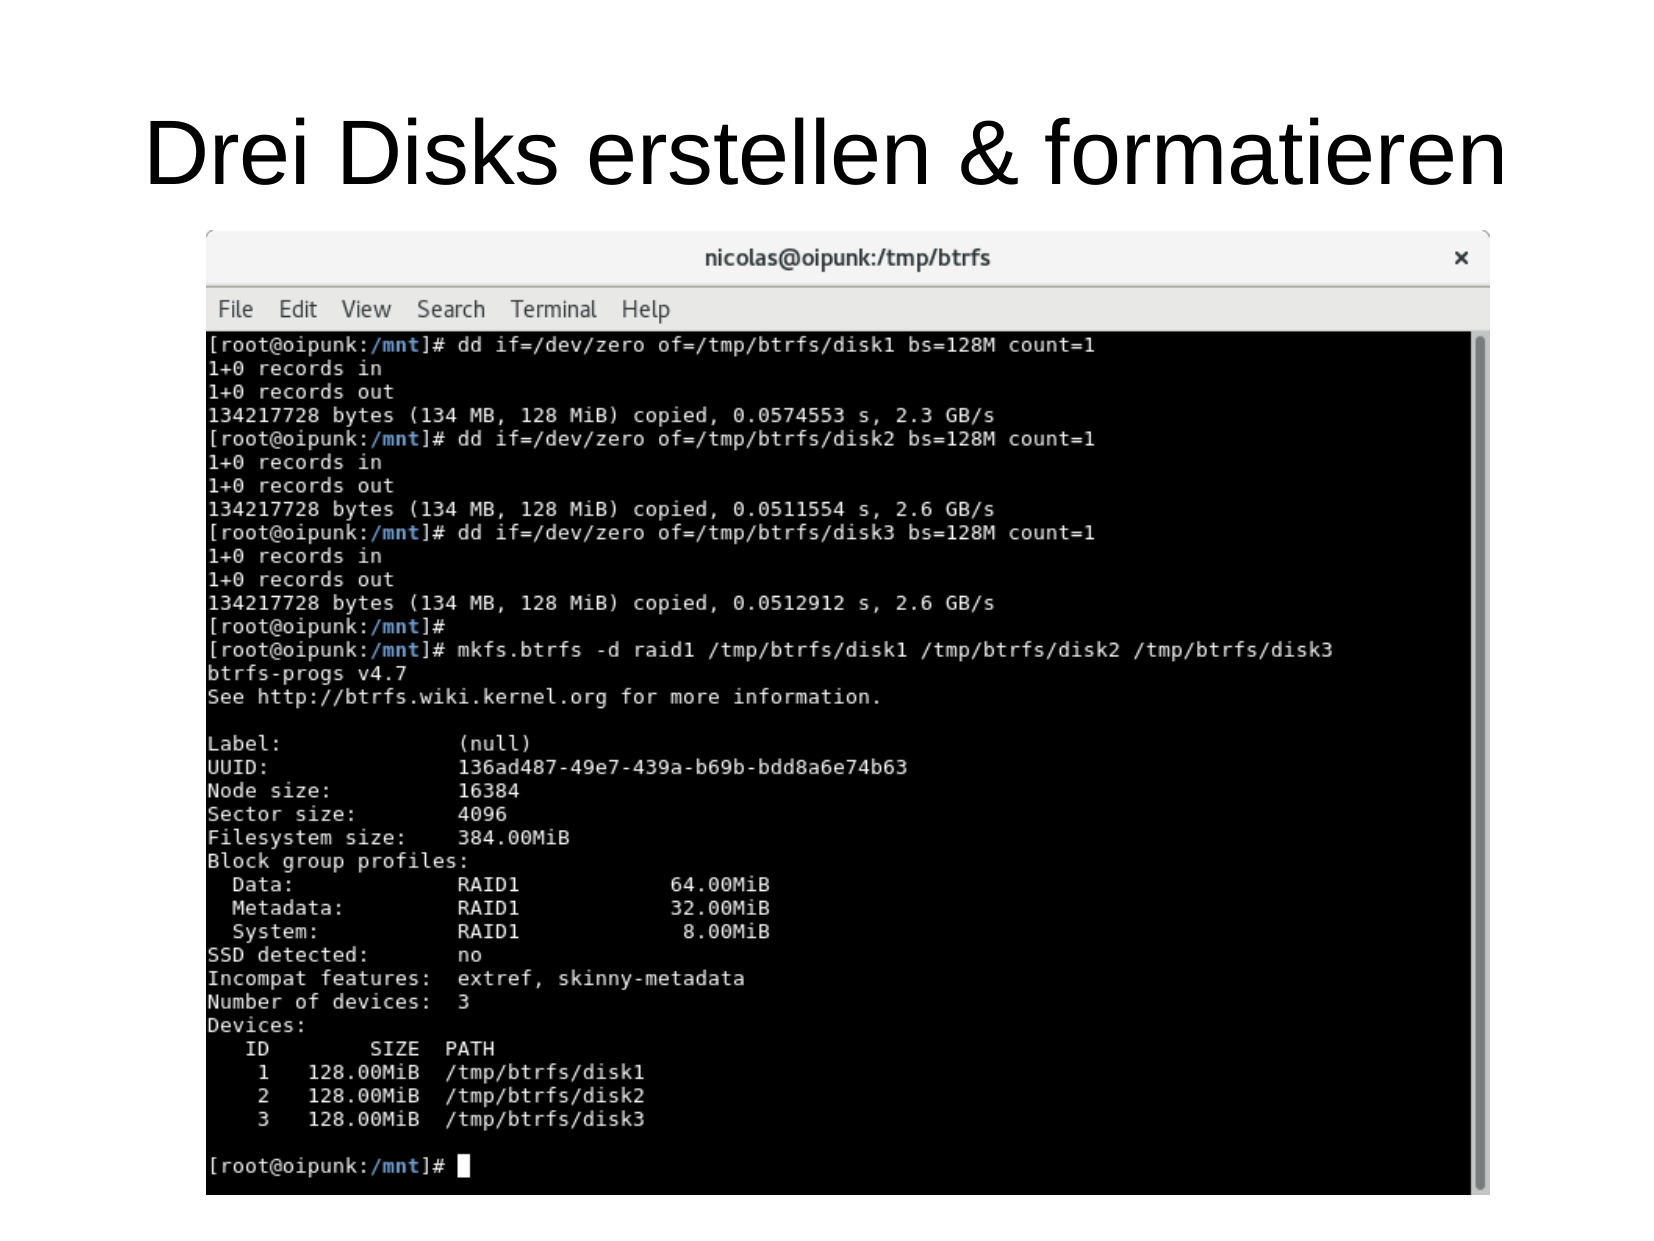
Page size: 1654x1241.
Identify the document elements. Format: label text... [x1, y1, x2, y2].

title Drei Disks erstellen & formatieren [82, 49, 1571, 257]
picture [206, 230, 1490, 1195]
